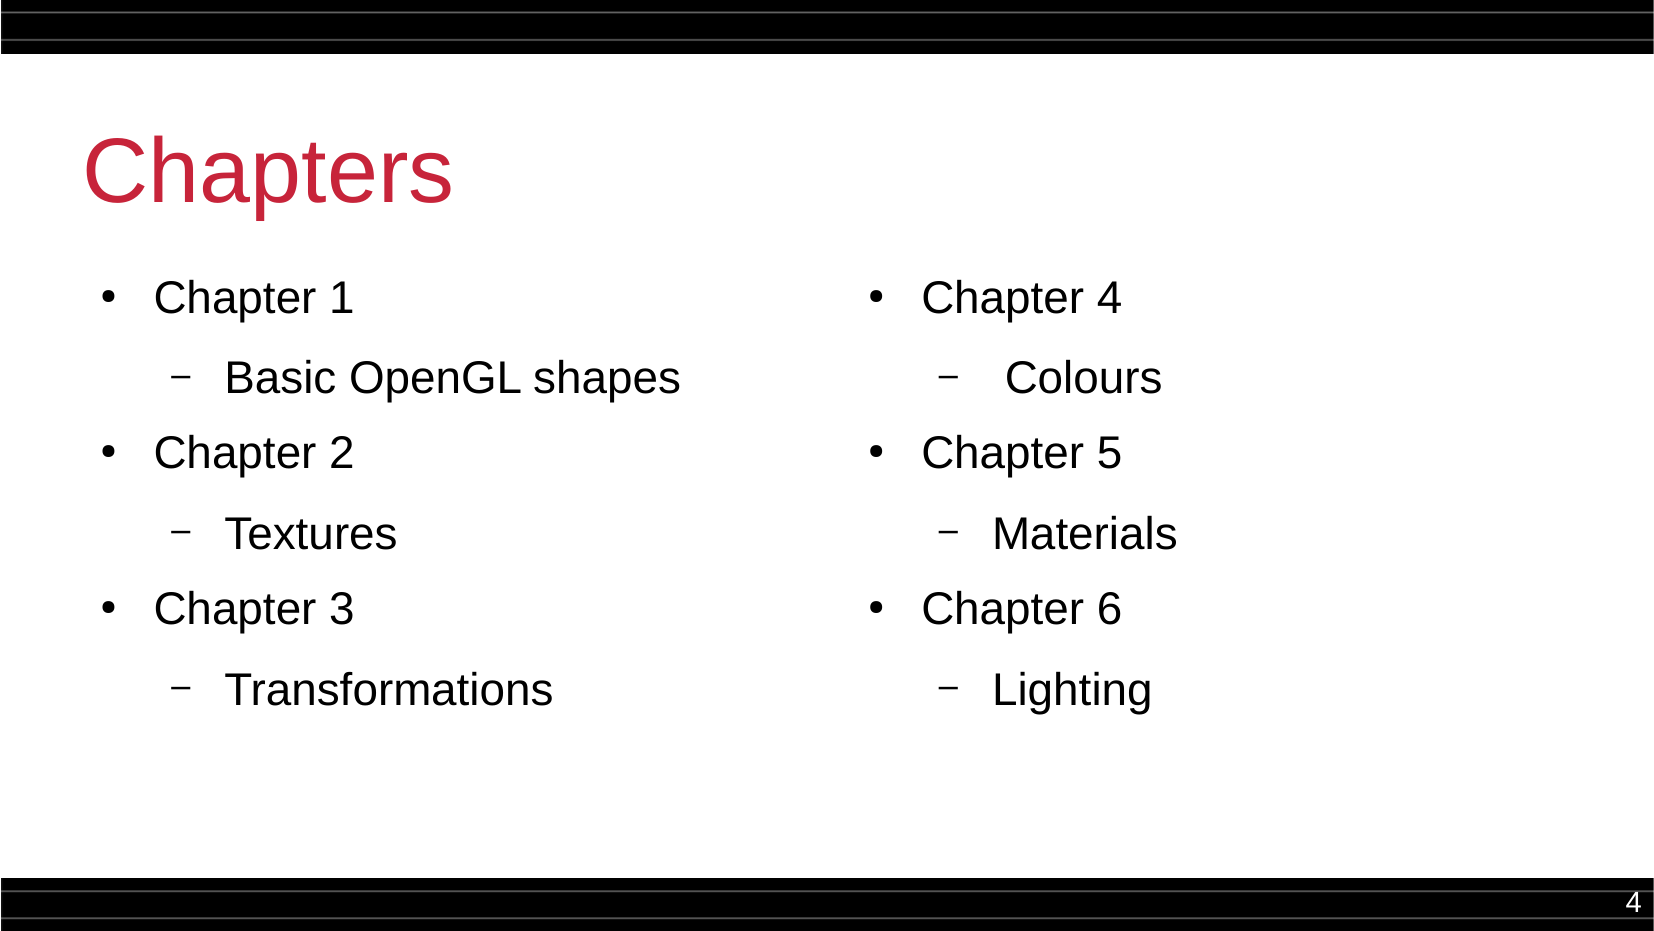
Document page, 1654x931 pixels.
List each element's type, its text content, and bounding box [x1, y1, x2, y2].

title Chapters [82, 92, 1571, 249]
picture [1, 878, 1654, 931]
list Chapter 1 Basic OpenGL shapes Chapter 2 Textures Chapter 3 Transformations [82, 271, 780, 758]
list Chapter 4 Colours Chapter 5 Materials Chapter 6 Lighting [850, 271, 1548, 758]
picture [1, 0, 1654, 54]
